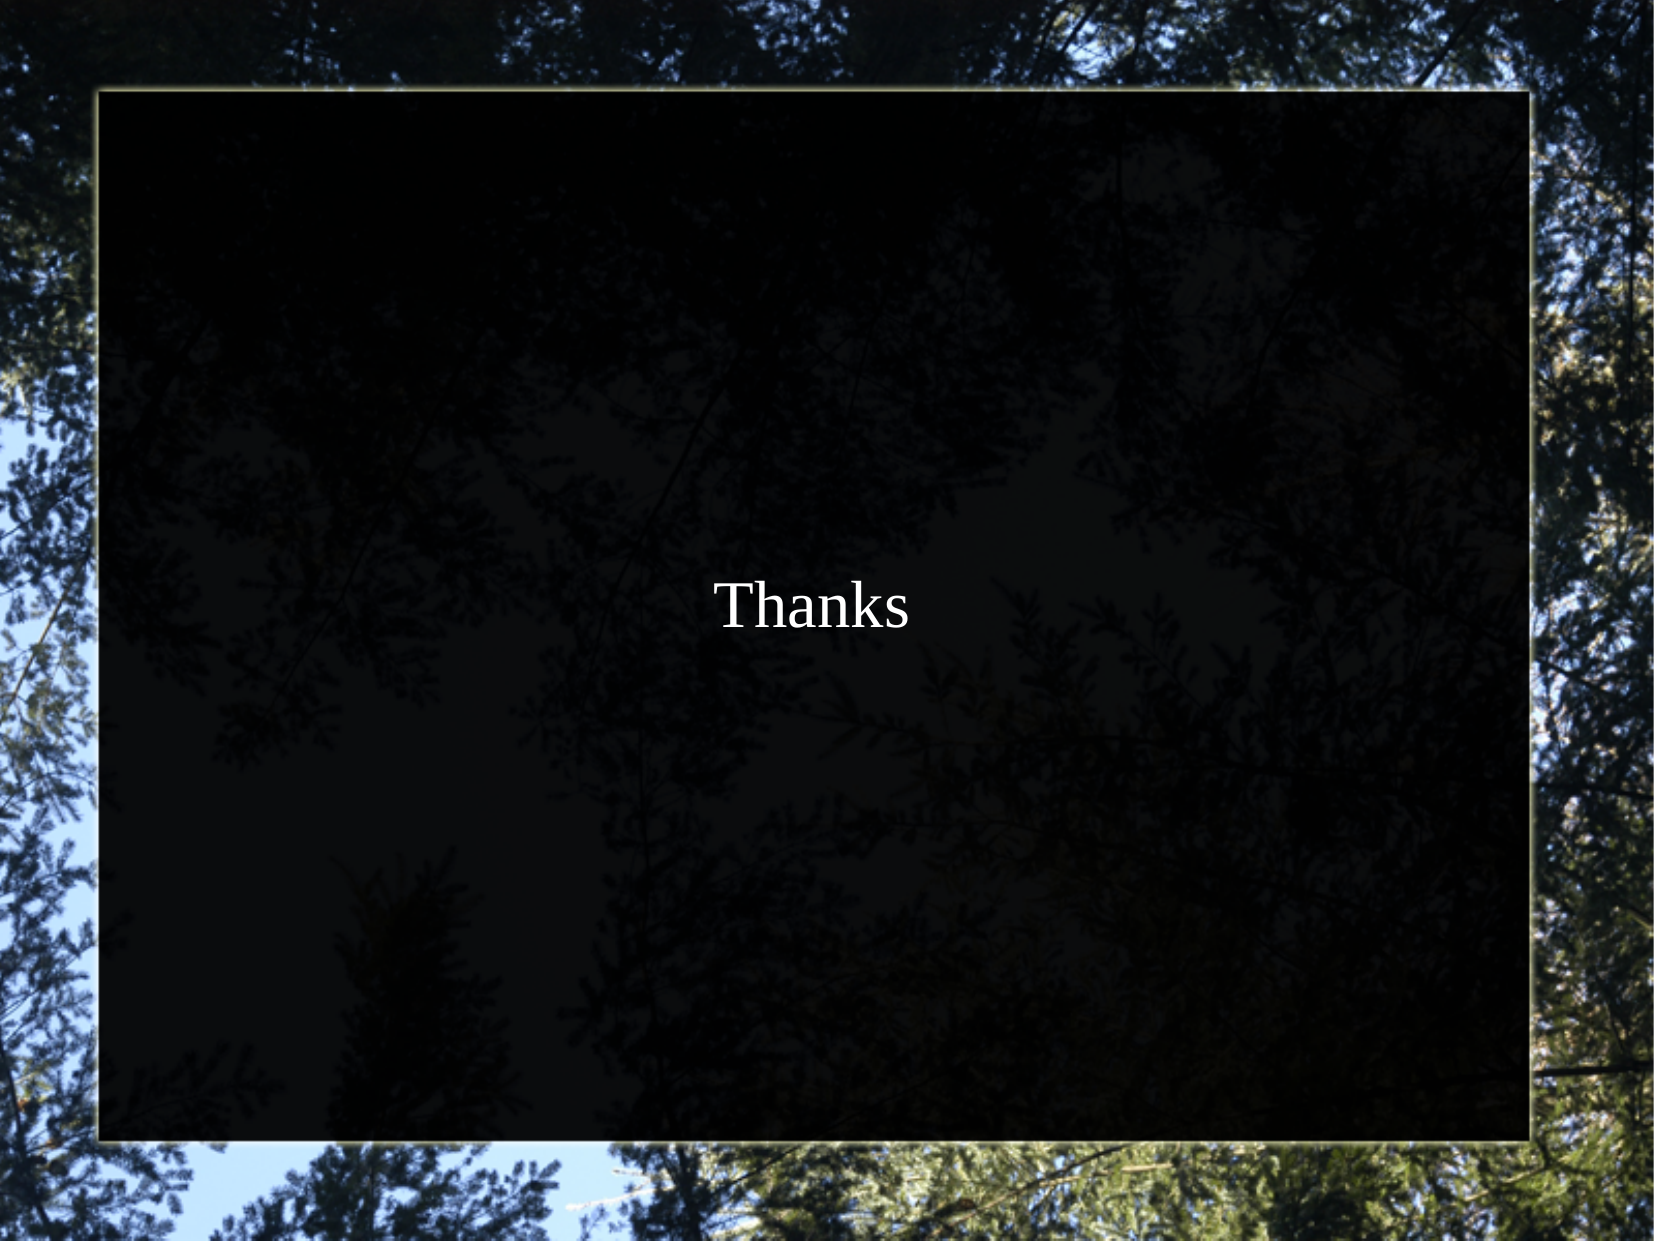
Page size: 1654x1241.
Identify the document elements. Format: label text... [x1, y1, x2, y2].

subtitle Thanks [88, 88, 1536, 1122]
picture [0, 0, 1654, 1241]
